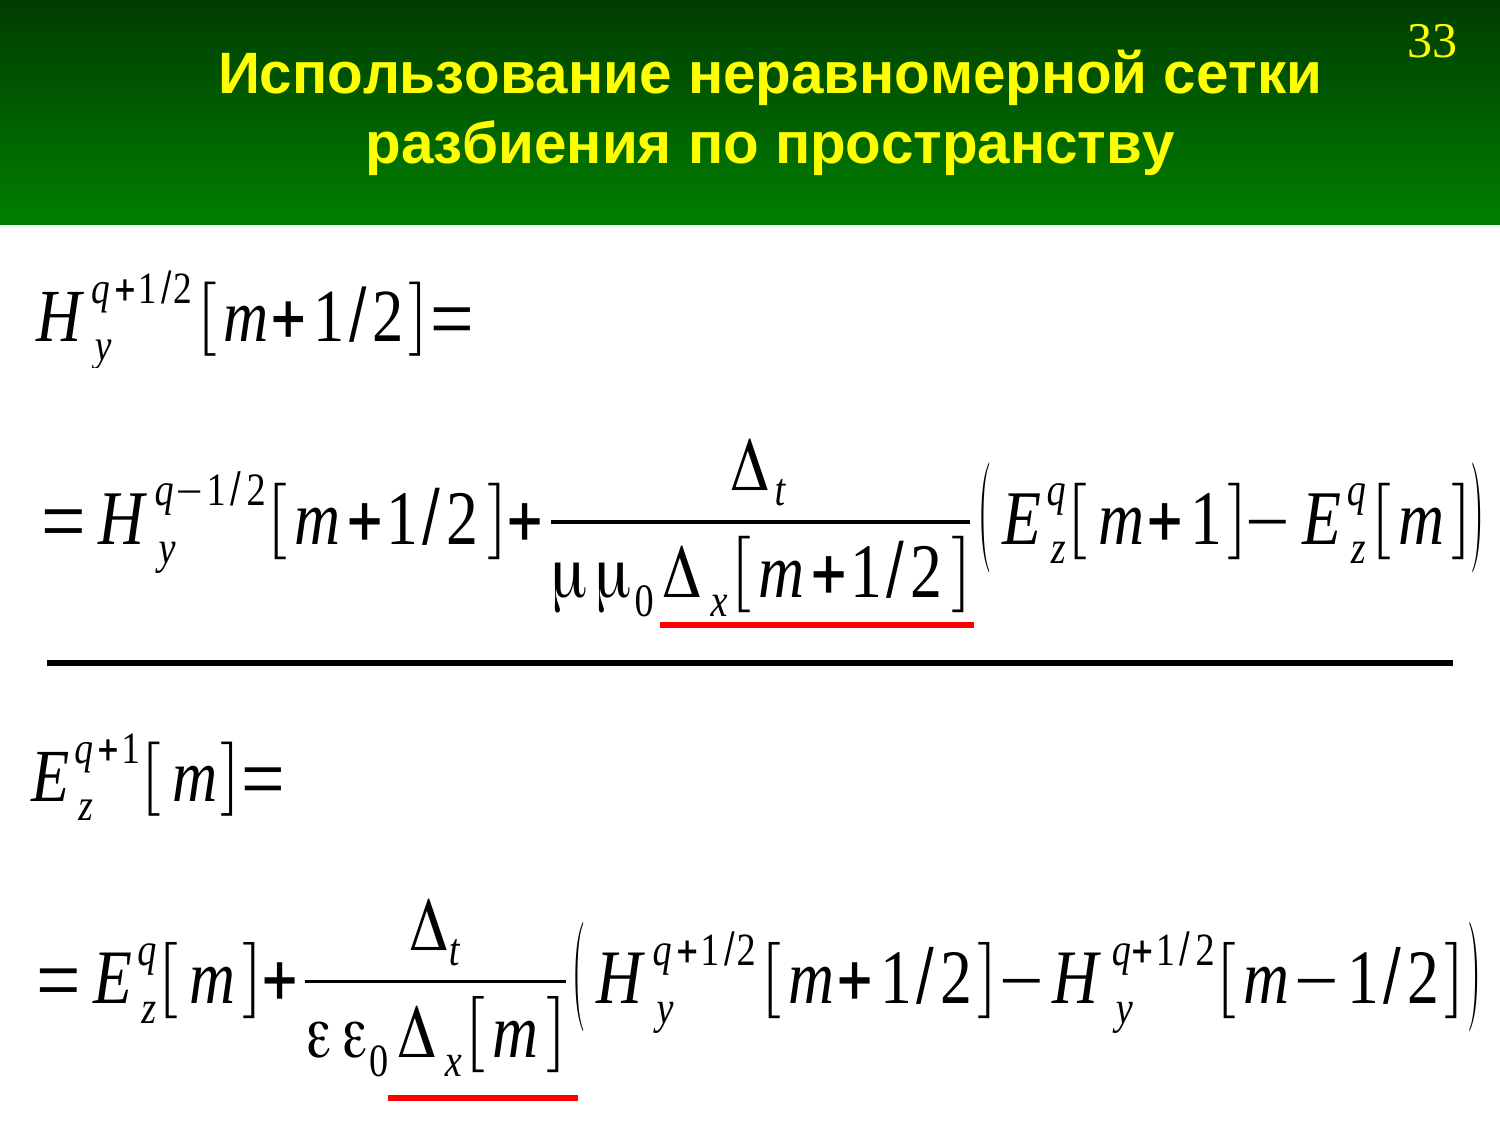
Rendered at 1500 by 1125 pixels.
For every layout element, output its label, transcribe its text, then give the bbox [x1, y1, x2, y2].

chart [22, 432, 1499, 626]
title Использование неравномерной сетки разбиения по пространству [100, 7, 1441, 204]
chart [17, 892, 1495, 1085]
chart [16, 261, 494, 368]
chart [11, 721, 305, 828]
